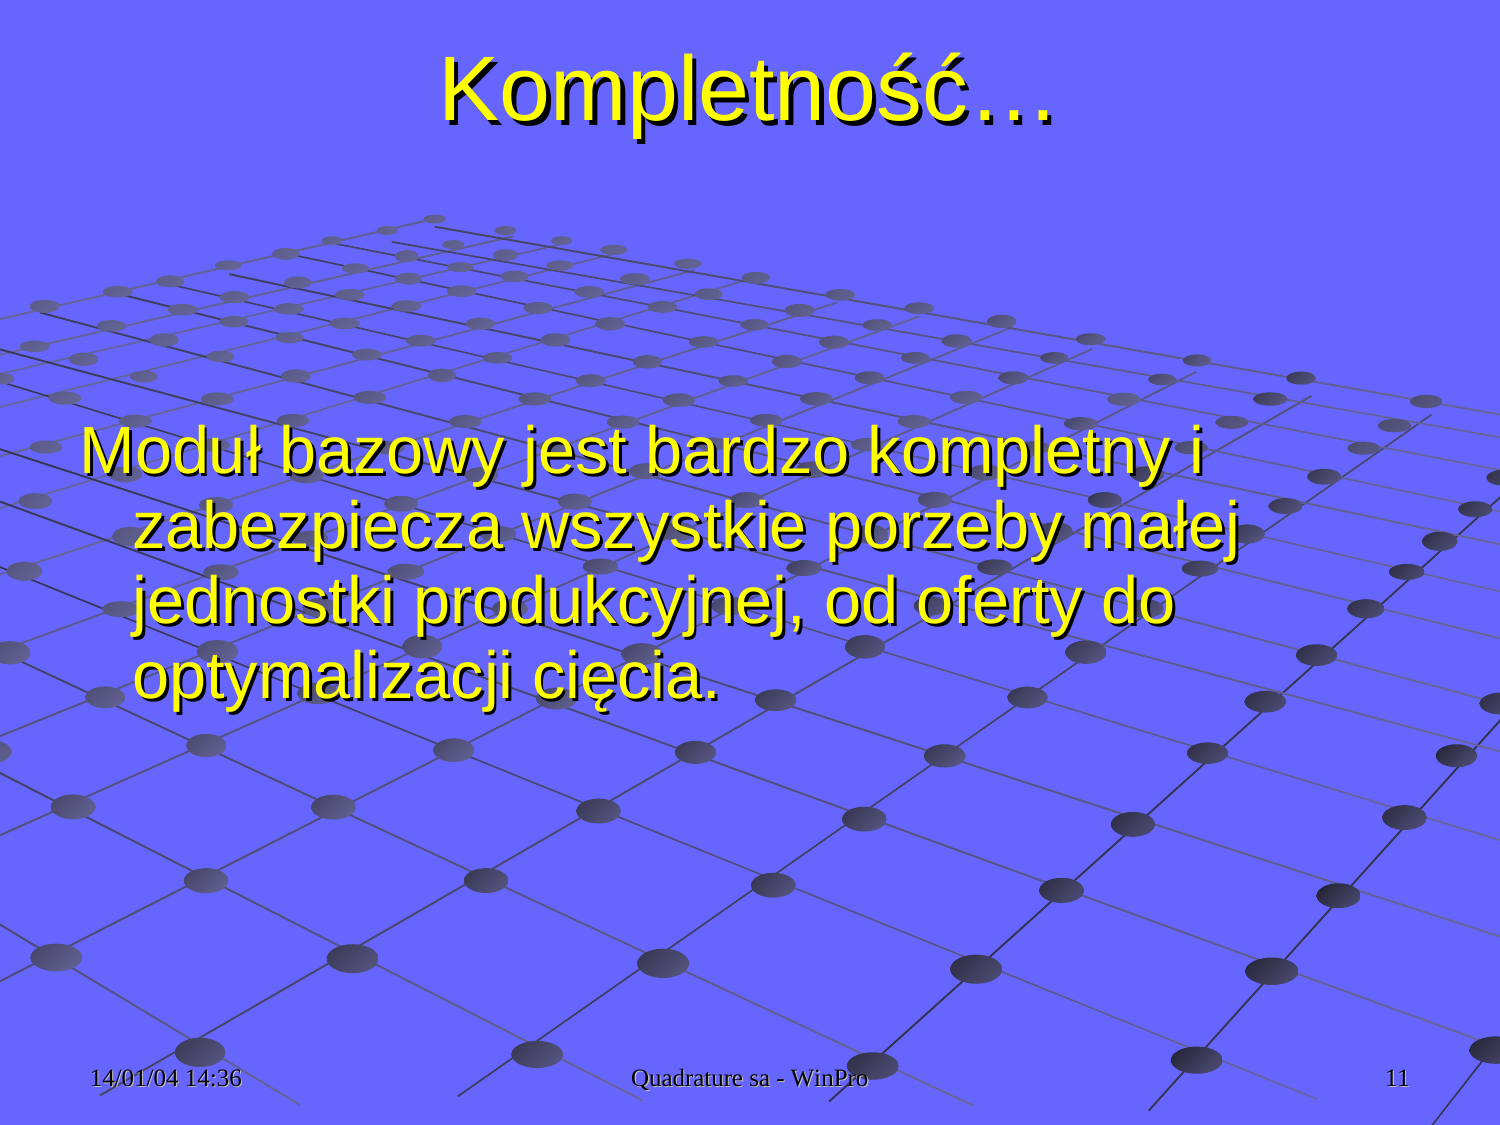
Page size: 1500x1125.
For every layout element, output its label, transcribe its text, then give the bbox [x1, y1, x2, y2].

list Moduł bazowy jest bardzo kompletny i zabezpiecza wszystkie porzeby małej jednostki produkcyjnej, od oferty do optymalizacji cięcia. [64, 314, 1415, 1083]
title Kompletność… [75, 32, 1426, 245]
